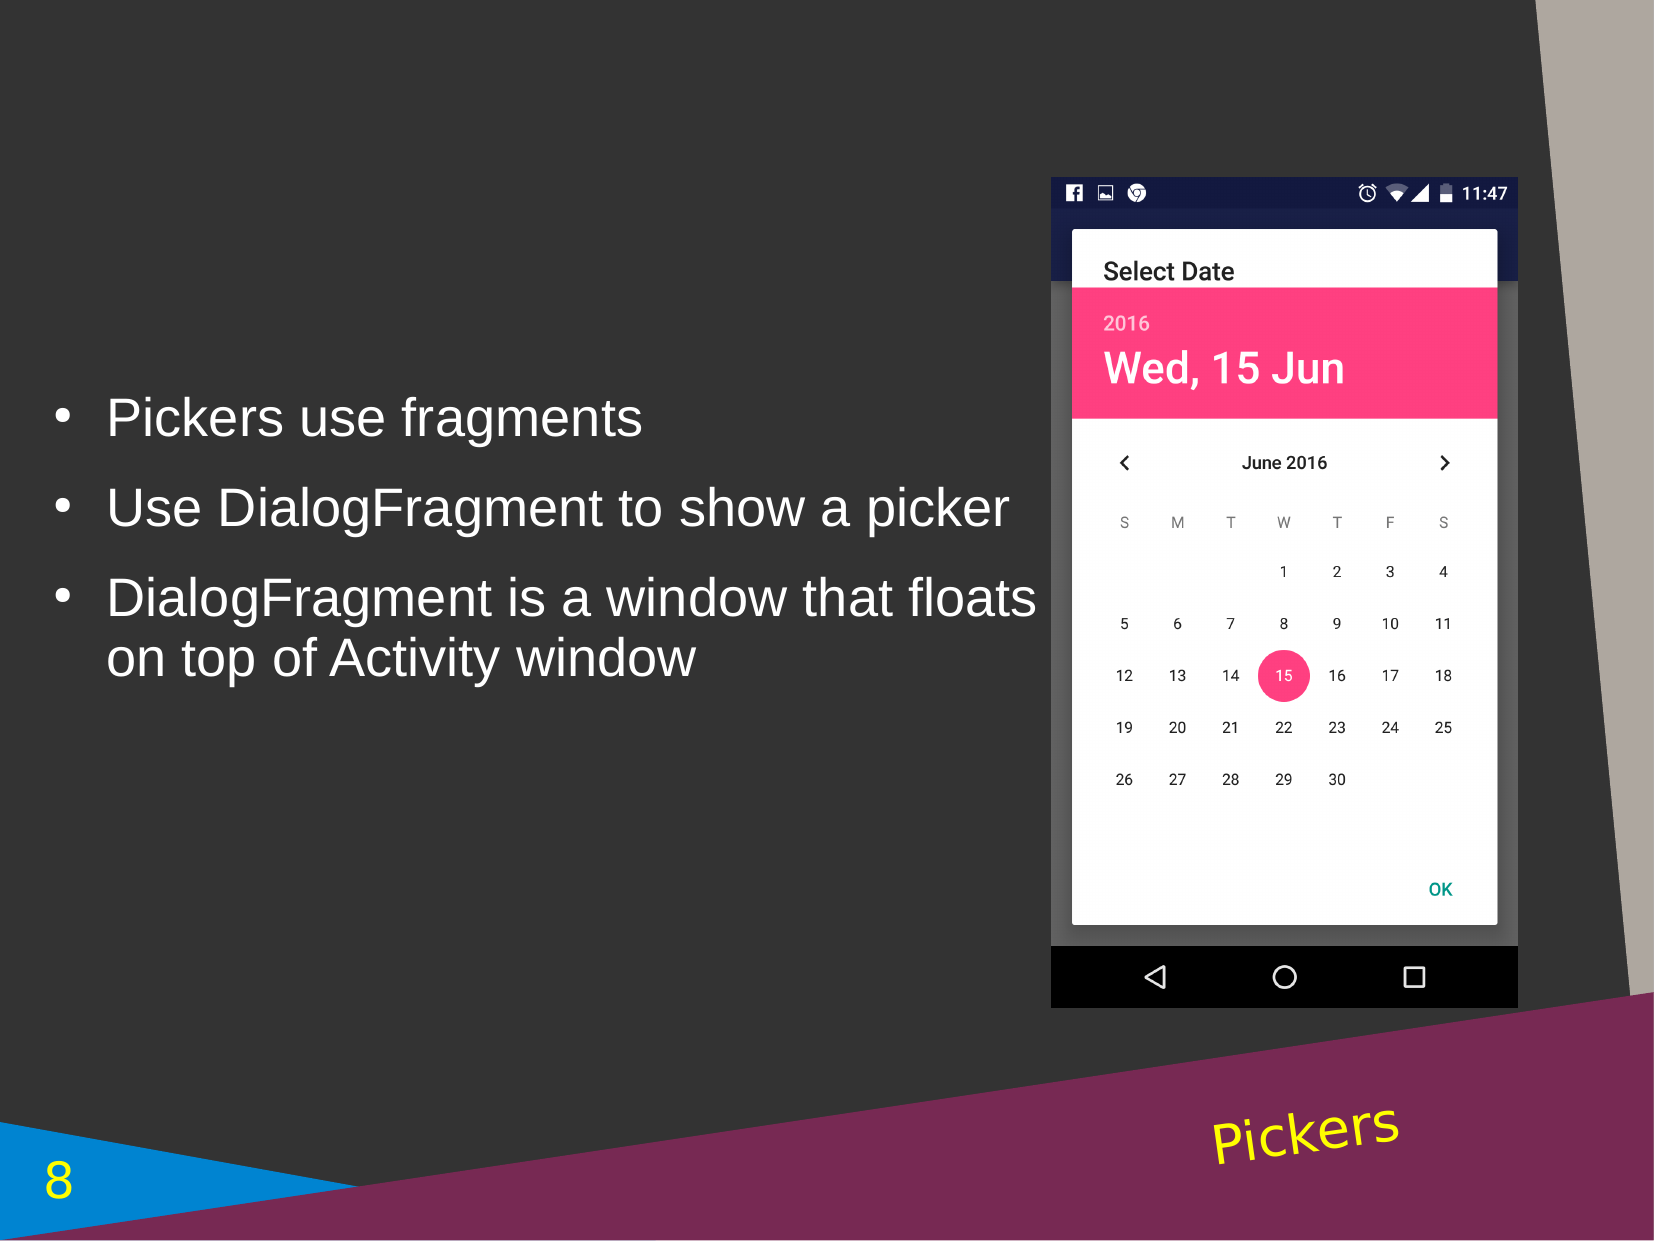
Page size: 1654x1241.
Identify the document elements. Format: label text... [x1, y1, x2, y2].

list Pickers use fragments Use DialogFragment to show a picker DialogFragment is a window that floats on top of Activity window [35, 59, 1052, 1016]
picture [1051, 177, 1518, 1008]
title Pickers [956, 995, 1654, 1241]
